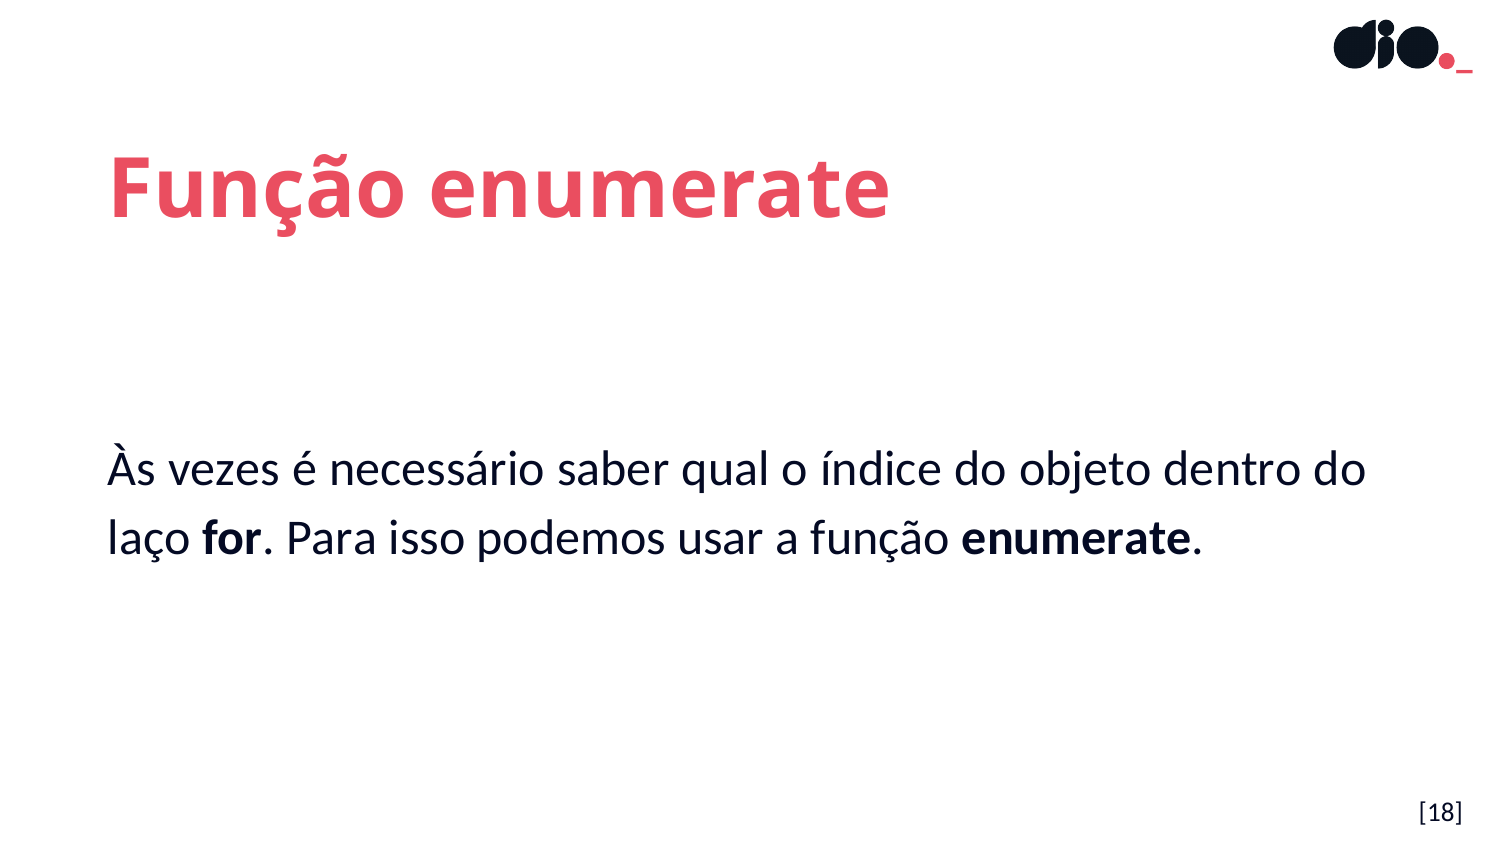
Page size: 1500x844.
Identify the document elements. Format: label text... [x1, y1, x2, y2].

text_box Às vezes é necessário saber qual o índice do objeto dentro do laço for. Para isso podemos usar a função enumerate. [92, 243, 1408, 749]
text_box Função enumerate [92, 104, 1408, 243]
text_box [] [1403, 779, 1494, 844]
